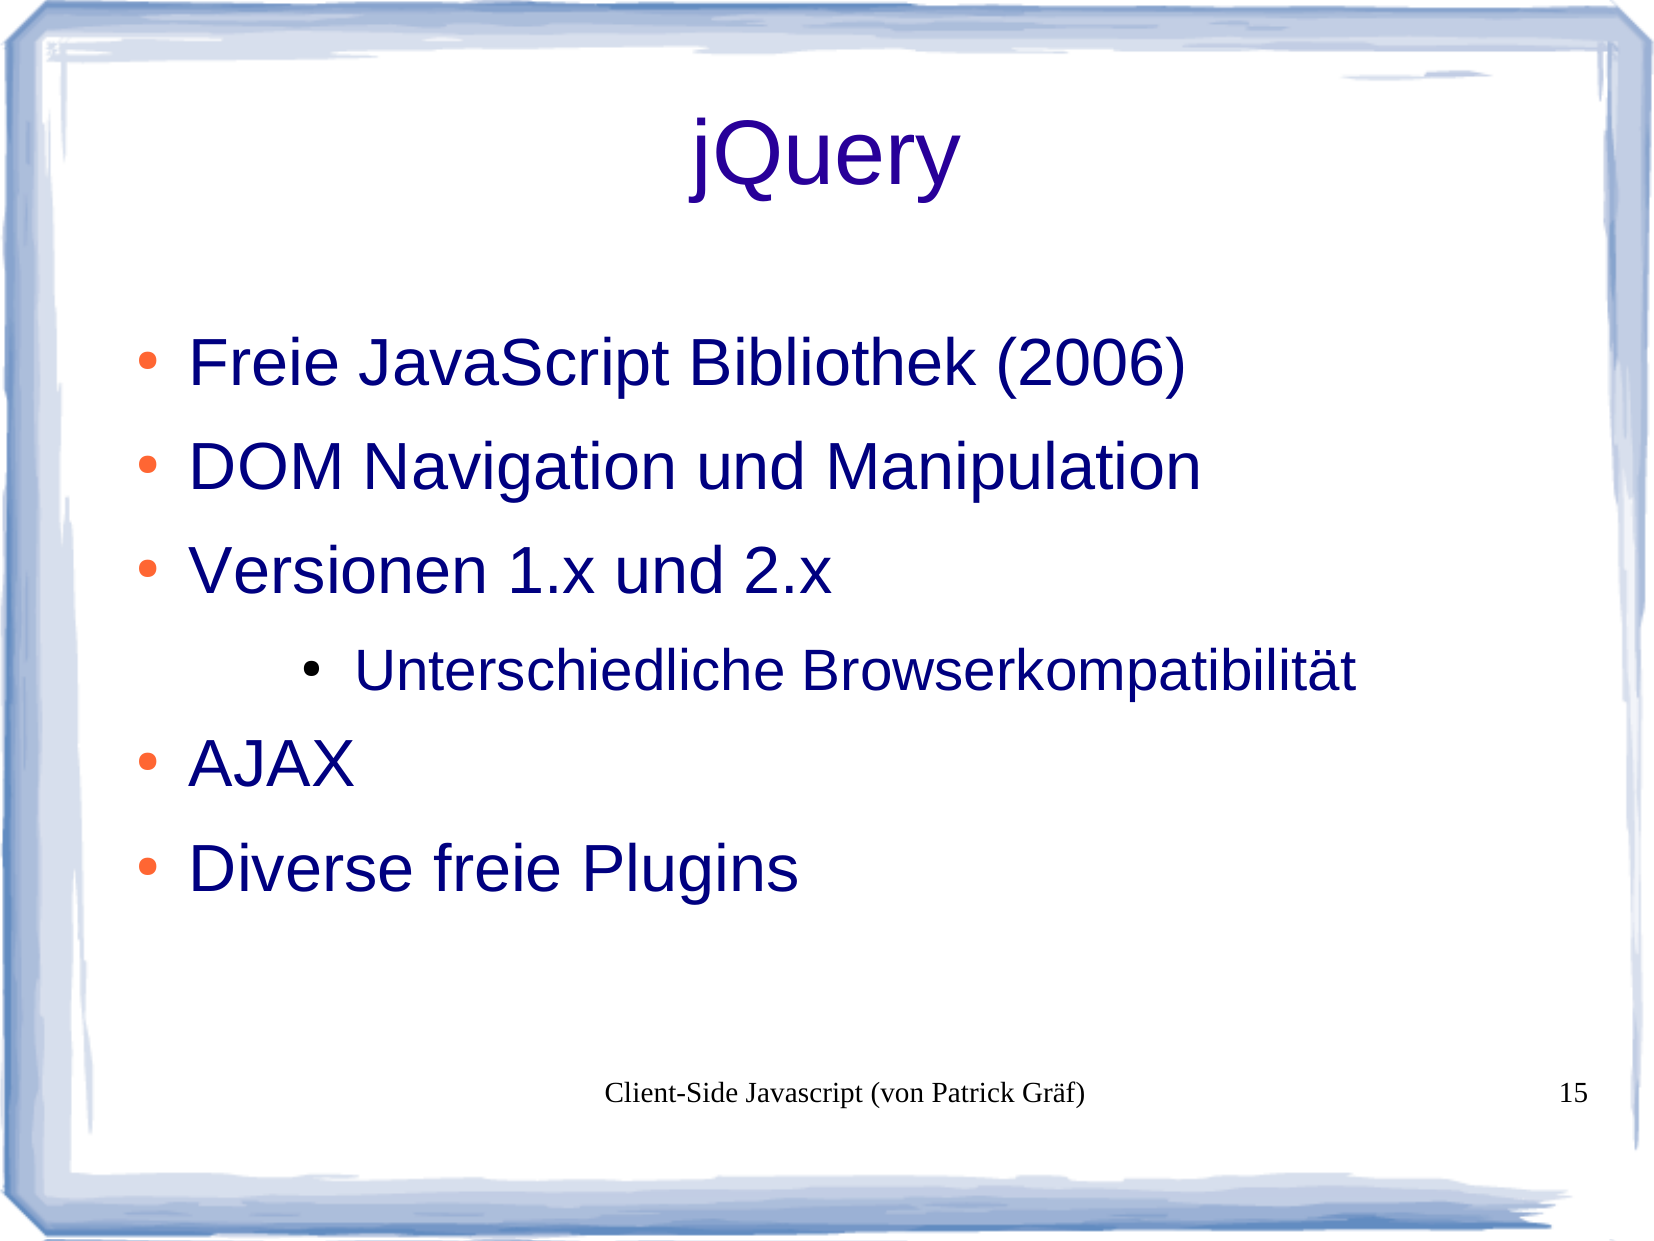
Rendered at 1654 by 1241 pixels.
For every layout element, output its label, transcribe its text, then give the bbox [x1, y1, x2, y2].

picture [0, 0, 1654, 1241]
title jQuery [82, 49, 1571, 257]
list Freie JavaScript Bibliothek (2006) DOM Navigation und Manipulation Versionen 1.x und 2.x Unterschiedliche Browserkompatibilität AJAX Diverse freie Plugins [118, 324, 1571, 1004]
